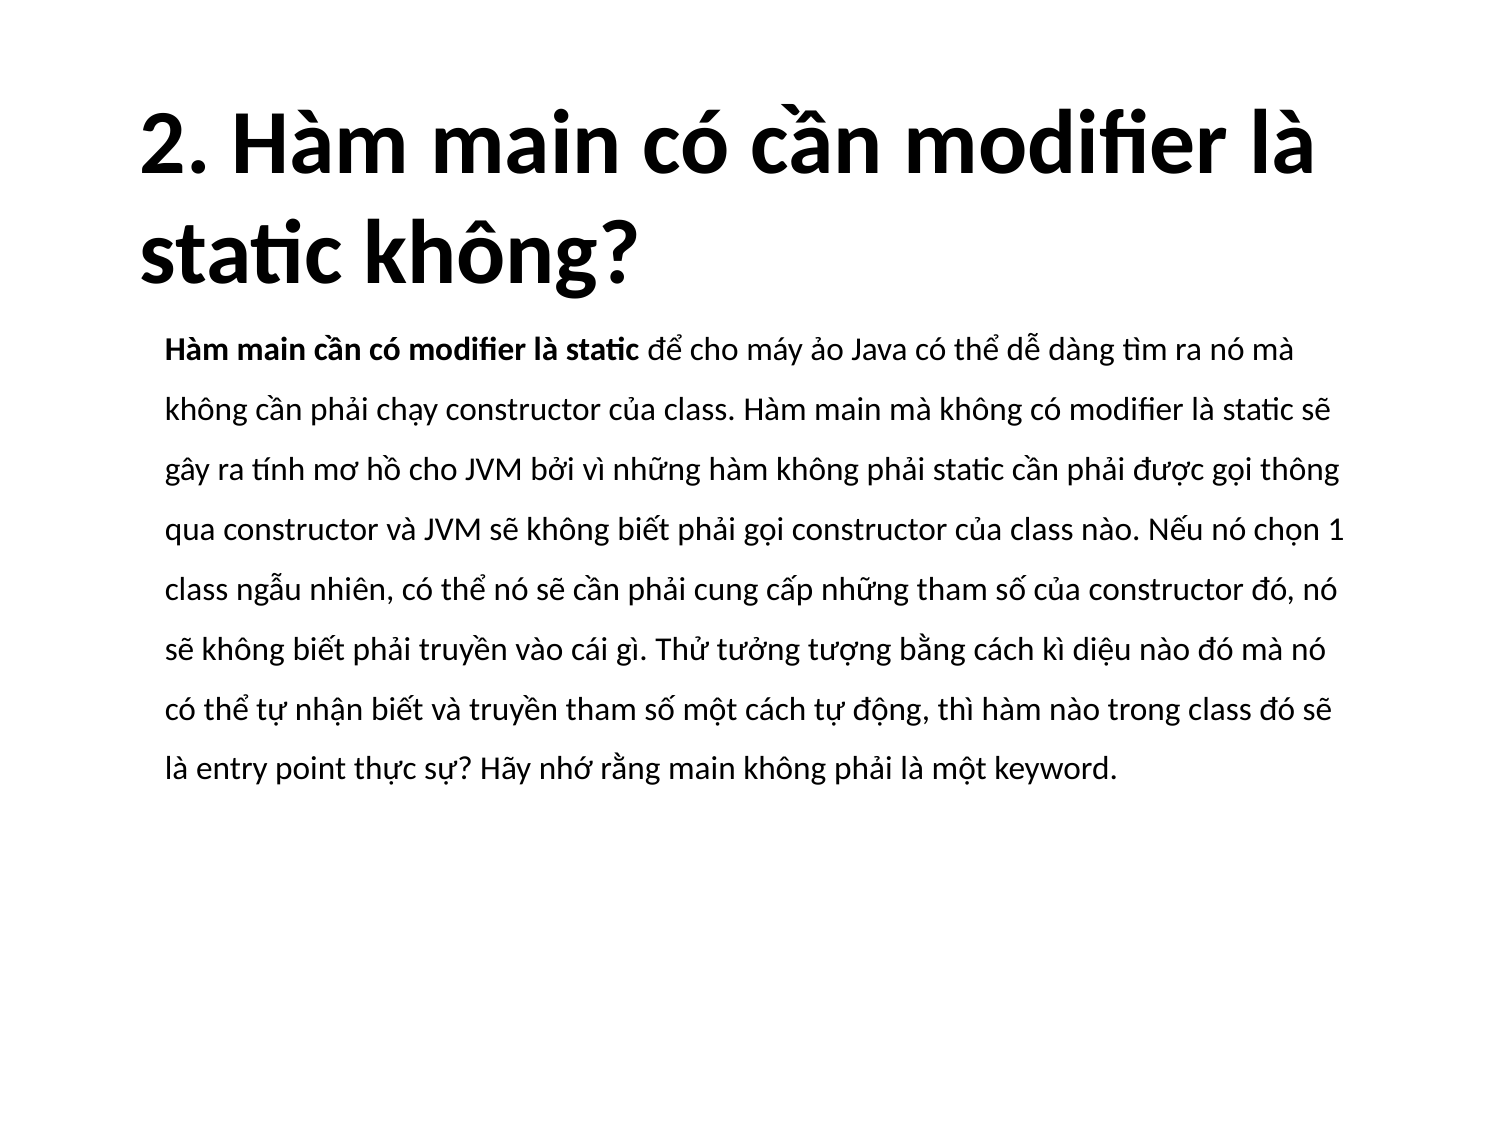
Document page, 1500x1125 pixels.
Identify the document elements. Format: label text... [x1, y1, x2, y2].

subtitle Hàm main cần có modifier là static để cho máy ảo Java có thể dễ dàng tìm ra nó mà không cần phải chạy constructor của class. Hàm main mà không có modifier là static sẽ gây ra tính mơ hồ cho JVM bởi vì những hàm không phải static cần phải được gọi thông qua constructor và JVM sẽ không biết phải gọi constructor của class nào. Nếu nó chọn 1 class ngẫu nhiên, có thể nó sẽ cần phải cung cấp những tham số của constructor đó, nó sẽ không biết phải truyền vào cái gì. Thử tưởng tượng bằng cách kì diệu nào đó mà nó có thể tự nhận biết và truyền tham số một cách tự động, thì hàm nào trong class đó sẽ là entry point thực sự? Hãy nhớ rằng main không phải là một keyword. [150, 299, 1375, 913]
title 2. Hàm main có cần modifier là static không? [125, 75, 1400, 275]
